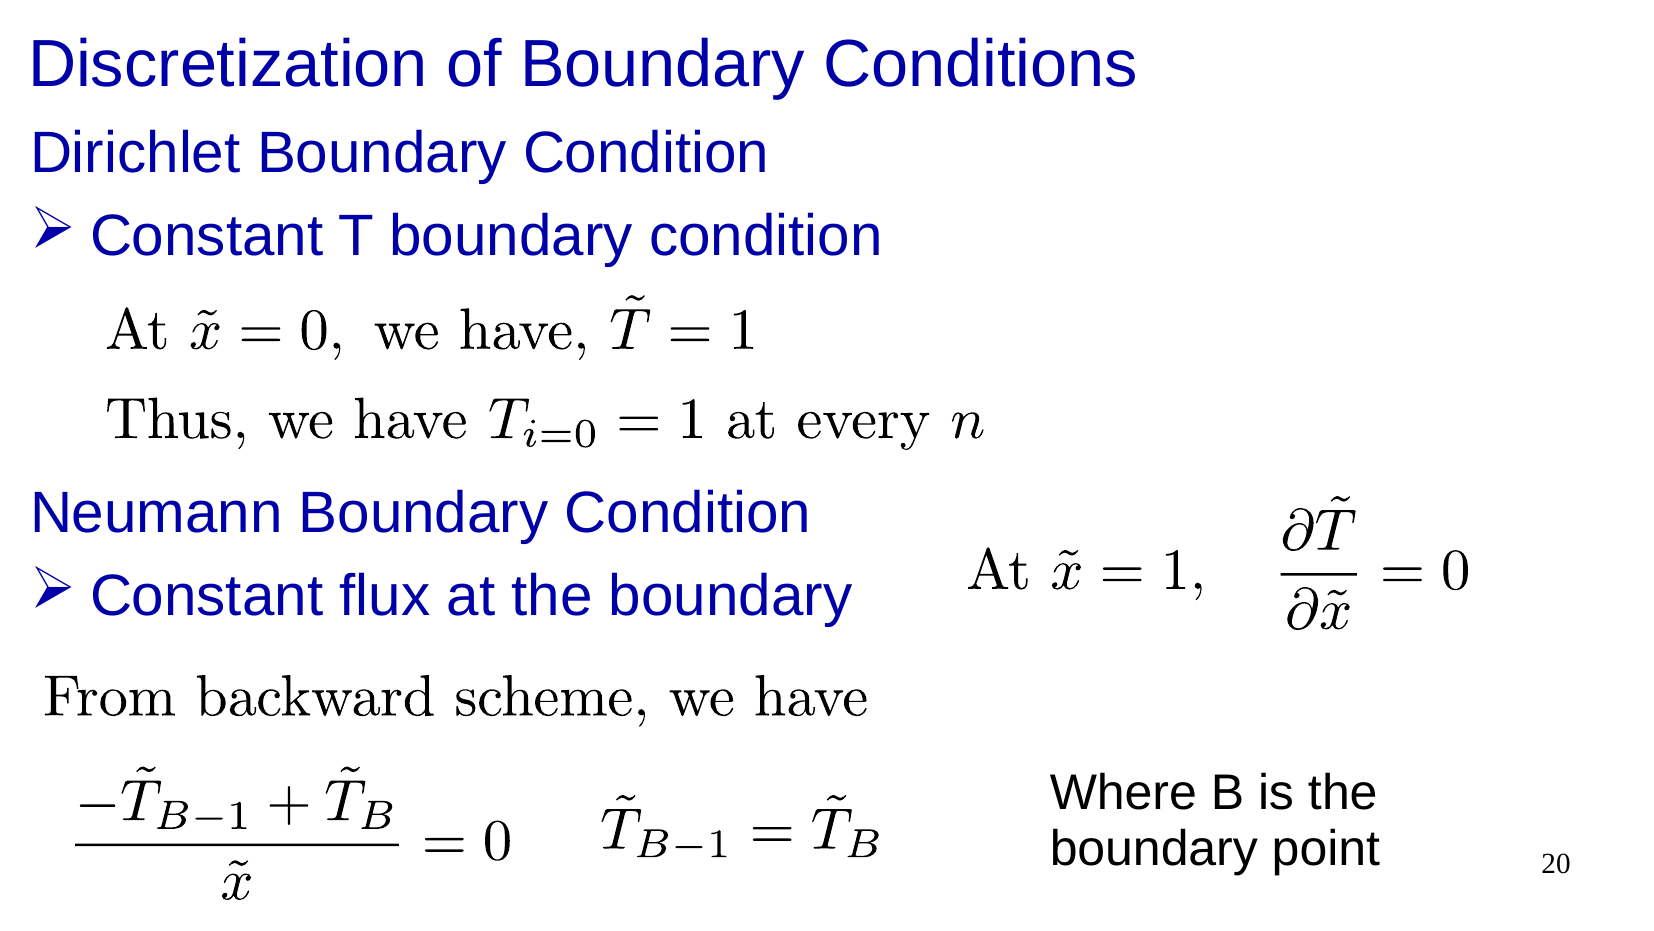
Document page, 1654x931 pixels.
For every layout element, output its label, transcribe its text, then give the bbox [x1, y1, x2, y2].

list Dirichlet Boundary Condition Constant T boundary condition [30, 120, 1645, 480]
title Discretization of Boundary Conditions [28, 21, 1626, 106]
list Neumann Boundary Condition Constant flux at the boundary [30, 480, 1645, 916]
text_box Where B is the boundary point [1035, 757, 1426, 884]
text_box [105, 397, 986, 451]
text_box [105, 295, 758, 361]
text_box [600, 795, 882, 863]
text_box [42, 675, 869, 727]
text_box [75, 766, 513, 901]
text_box [966, 496, 1471, 631]
